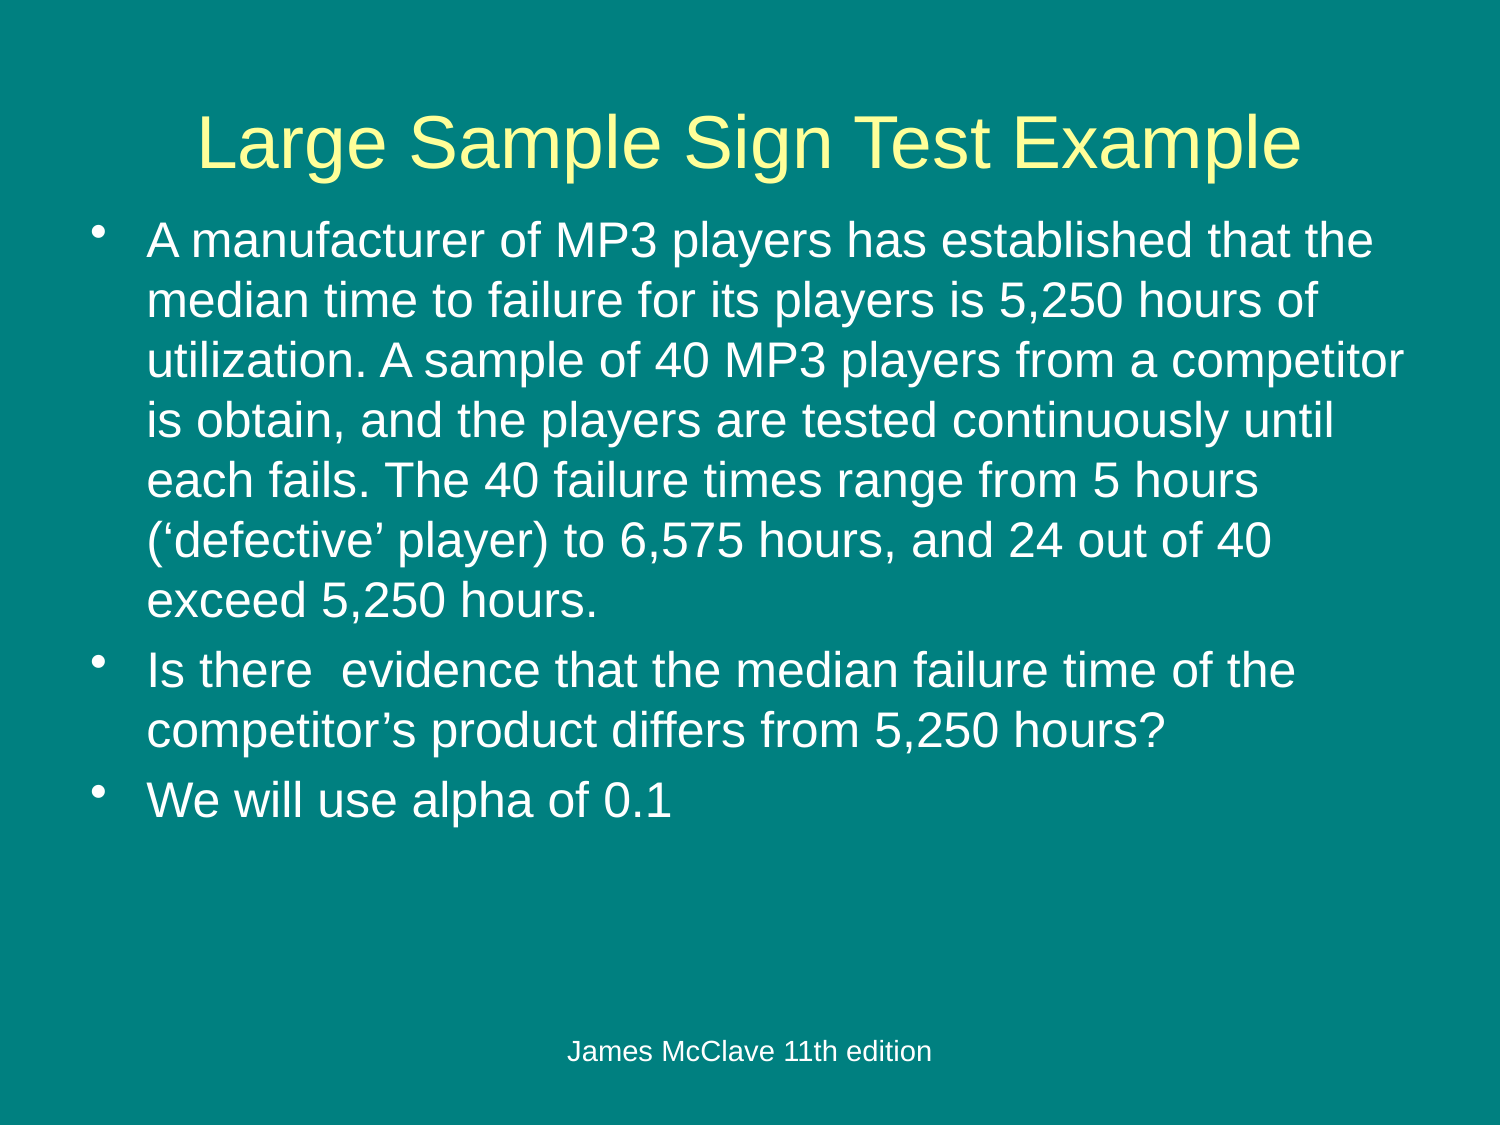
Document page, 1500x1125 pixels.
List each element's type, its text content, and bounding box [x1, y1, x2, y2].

footer James McClave 11th edition [512, 1024, 988, 1103]
list A manufacturer of MP3 players has established that the median time to failure for its players is 5,250 hours of utilization. A sample of 40 MP3 players from a competitor is obtain, and the players are tested continuously until each fails. The 40 failure times range from 5 hours (‘defective’ player) to 6,575 hours, and 24 out of 40 exceed 5,250 hours. Is there evidence that the median failure time of the competitor’s product differs from 5,250 hours? We will use alpha of 0.1 [75, 200, 1425, 988]
title Large Sample Sign Test Example [75, 45, 1425, 200]
